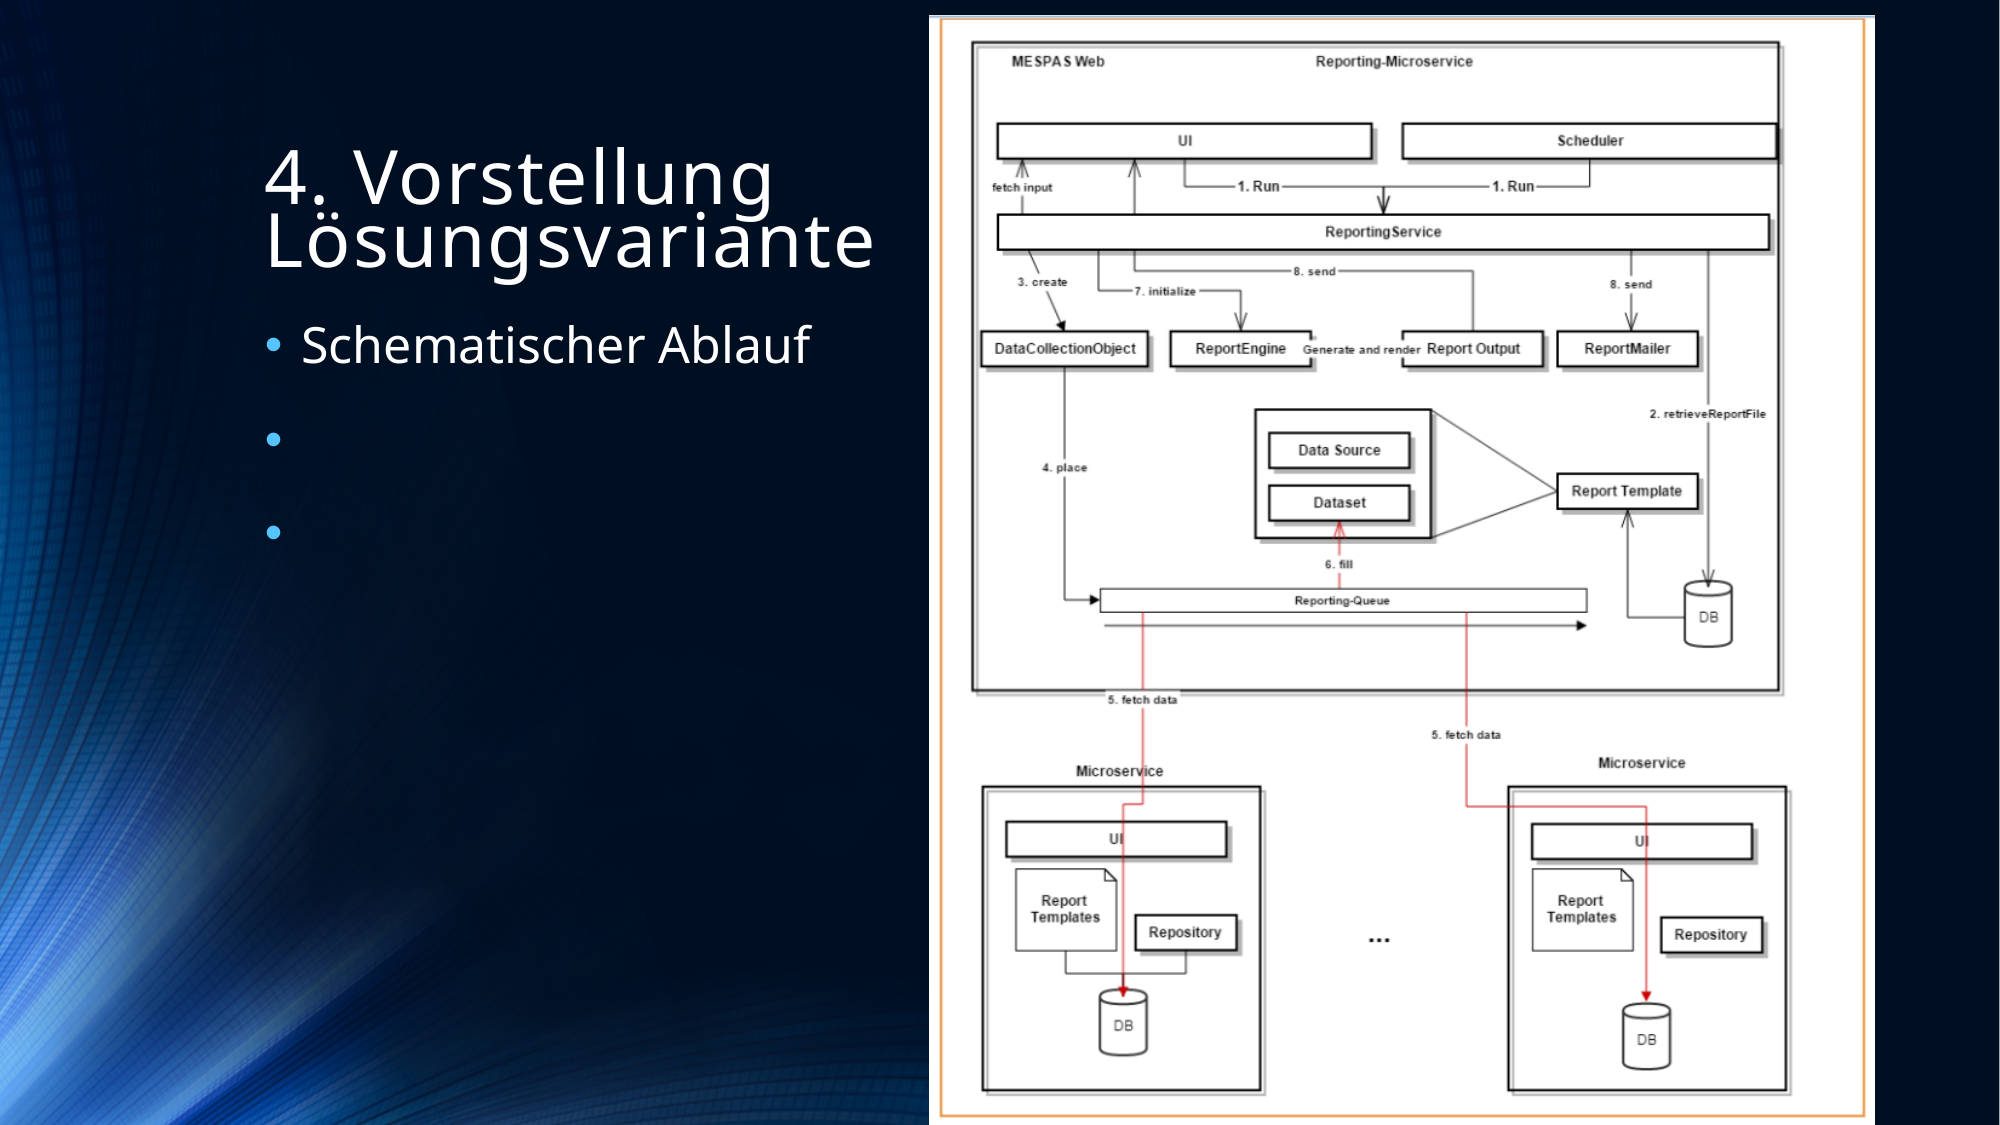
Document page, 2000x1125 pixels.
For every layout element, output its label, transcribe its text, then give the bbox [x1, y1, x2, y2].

list Schematischer Ablauf [249, 312, 929, 988]
picture [929, 15, 1875, 1125]
title 4. Vorstellung Lösungsvariante [249, 62, 929, 288]
